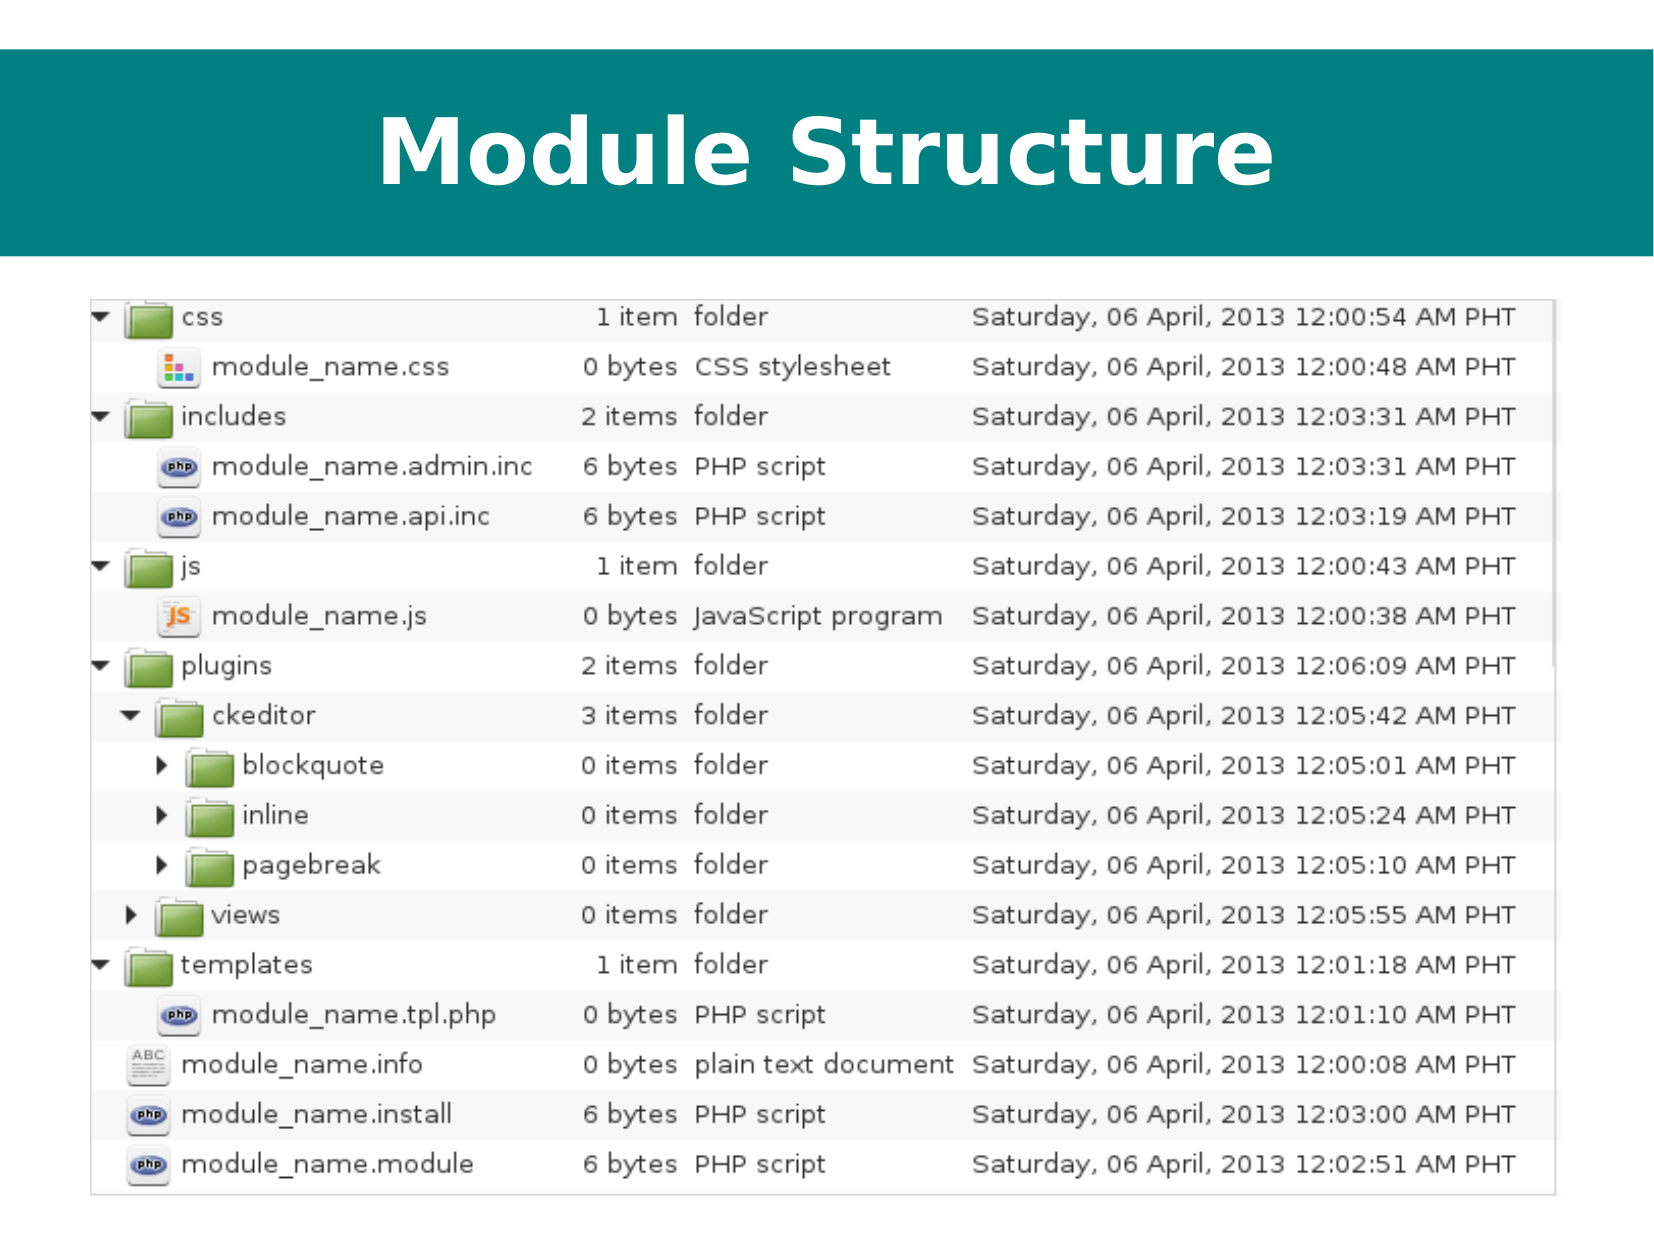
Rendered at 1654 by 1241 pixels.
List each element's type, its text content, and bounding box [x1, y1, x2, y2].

title Module Structure [0, 49, 1654, 257]
picture [90, 299, 1561, 1201]
